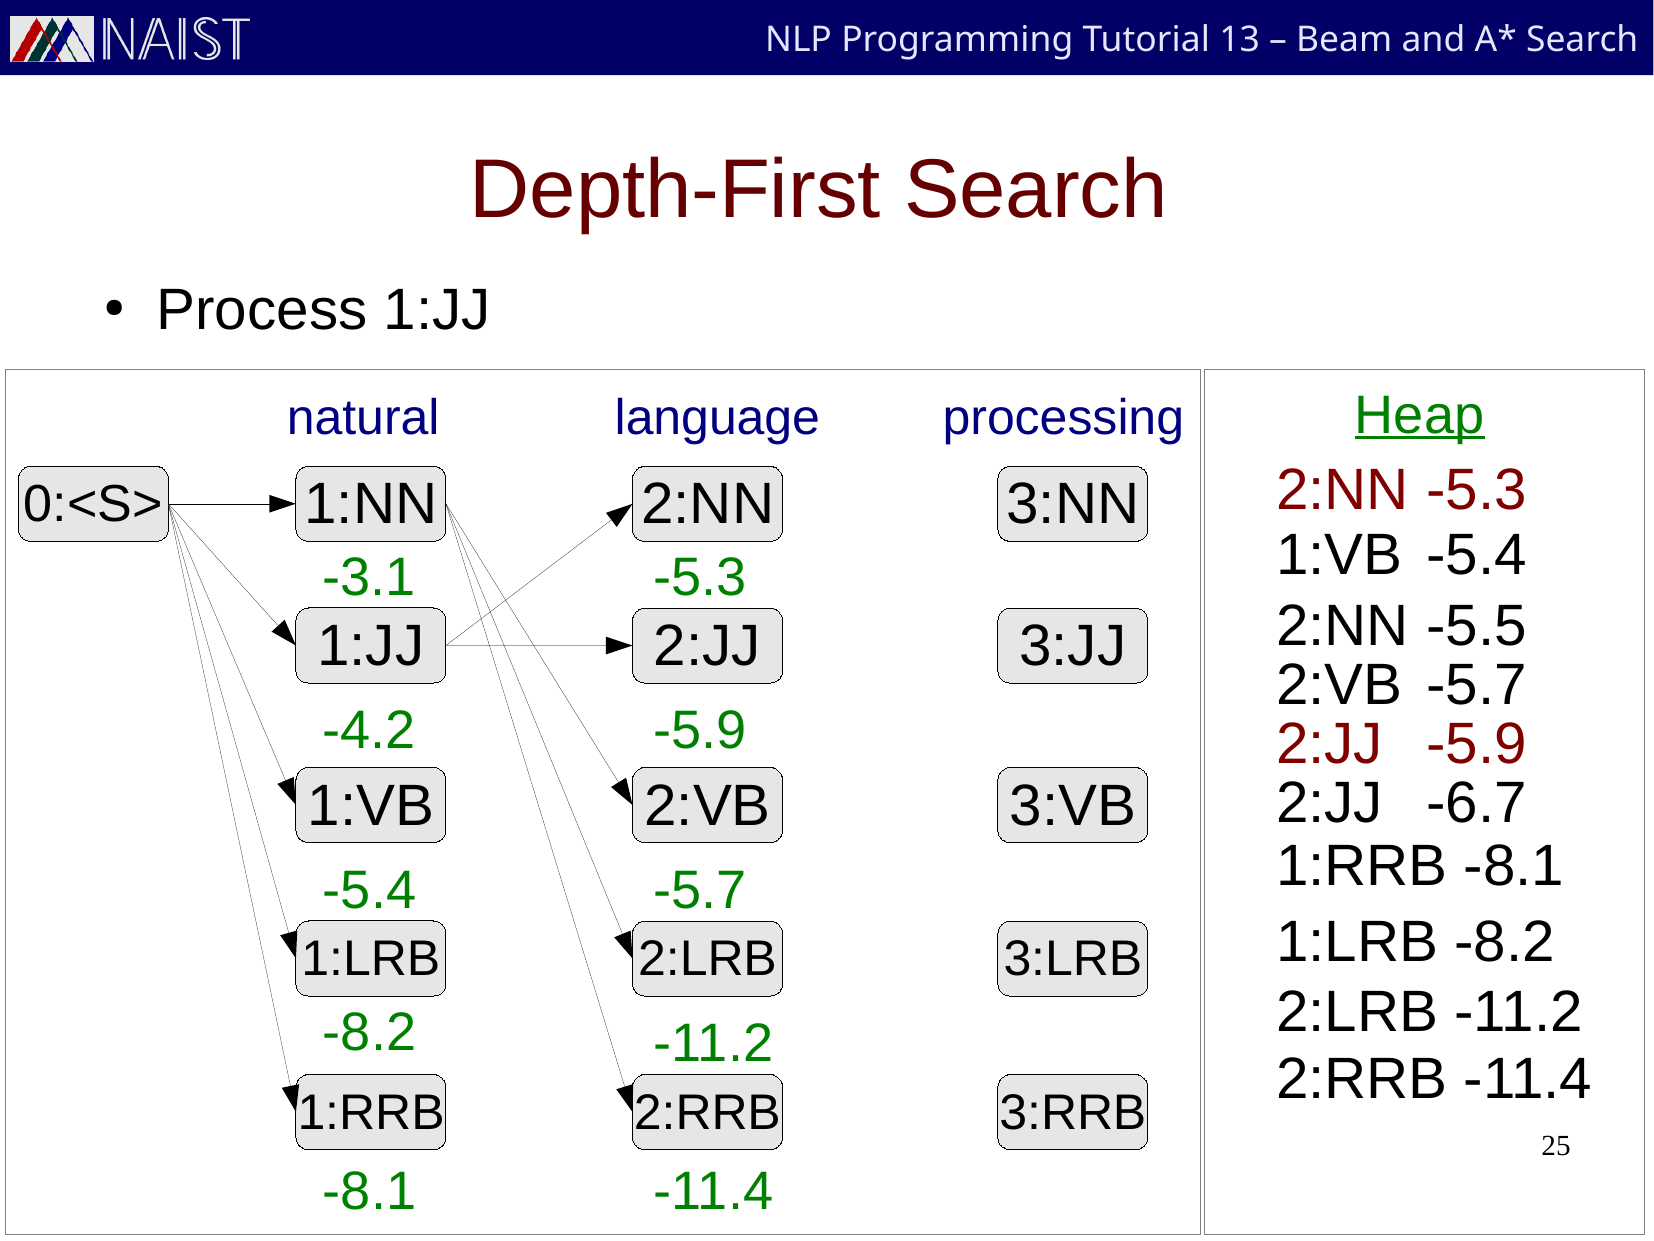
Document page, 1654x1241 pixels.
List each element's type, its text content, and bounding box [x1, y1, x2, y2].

text_box 2:RRB -11.4 [1261, 1038, 1608, 1119]
text_box 2:NN [632, 466, 783, 542]
text_box 2:RRB [632, 1076, 783, 1150]
text_box 1:VB -5.4 [1261, 529, 1542, 584]
text_box -5.7 [638, 851, 762, 928]
text_box -5.3 [638, 538, 762, 615]
text_box 2:LRB -11.2 [1261, 971, 1599, 1038]
text_box 3:RRB [997, 1074, 1148, 1150]
text_box 3:LRB [997, 921, 1148, 997]
text_box -3.1 [307, 538, 432, 615]
text_box 2:JJ [632, 608, 783, 684]
text_box 0:<S> [18, 466, 169, 542]
text_box -11.2 [638, 1005, 789, 1081]
text_box 1:VB [295, 767, 446, 843]
text_box 1:LRB [295, 920, 446, 997]
text_box 3:NN [997, 466, 1148, 542]
text_box 1:LRB -8.2 [1261, 906, 1570, 971]
text_box 1:JJ [295, 607, 446, 684]
text_box 2:NN -5.5 [1261, 584, 1542, 643]
text_box 2:NN -5.3 [1261, 449, 1542, 529]
text_box -4.2 [308, 692, 432, 768]
text_box 1:RRB [295, 1074, 446, 1150]
text_box 2:VB -5.7 [1261, 643, 1542, 703]
text_box -5.4 [308, 851, 432, 928]
text_box 2:JJ -6.7 [1261, 783, 1542, 842]
text_box natural language processing [201, 381, 1200, 453]
text_box 3:VB [997, 767, 1148, 843]
picture [10, 16, 94, 62]
text_box -8.2 [308, 993, 432, 1069]
picture [102, 17, 251, 60]
title Depth-First Search [75, 92, 1564, 285]
text_box -11.4 [638, 1153, 789, 1229]
text_box -8.1 [308, 1153, 432, 1229]
text_box 3:JJ [997, 608, 1148, 684]
text_box 2:LRB [632, 921, 783, 997]
text_box 2:JJ -5.9 [1261, 703, 1542, 783]
text_box 2:VB [632, 767, 783, 843]
text_box -5.9 [638, 692, 762, 768]
text_box 1:NN [295, 466, 446, 542]
text_box Heap [1339, 376, 1500, 449]
text_box 1:RRB -8.1 [1261, 825, 1580, 906]
list Process 1:JJ [86, 276, 1575, 342]
